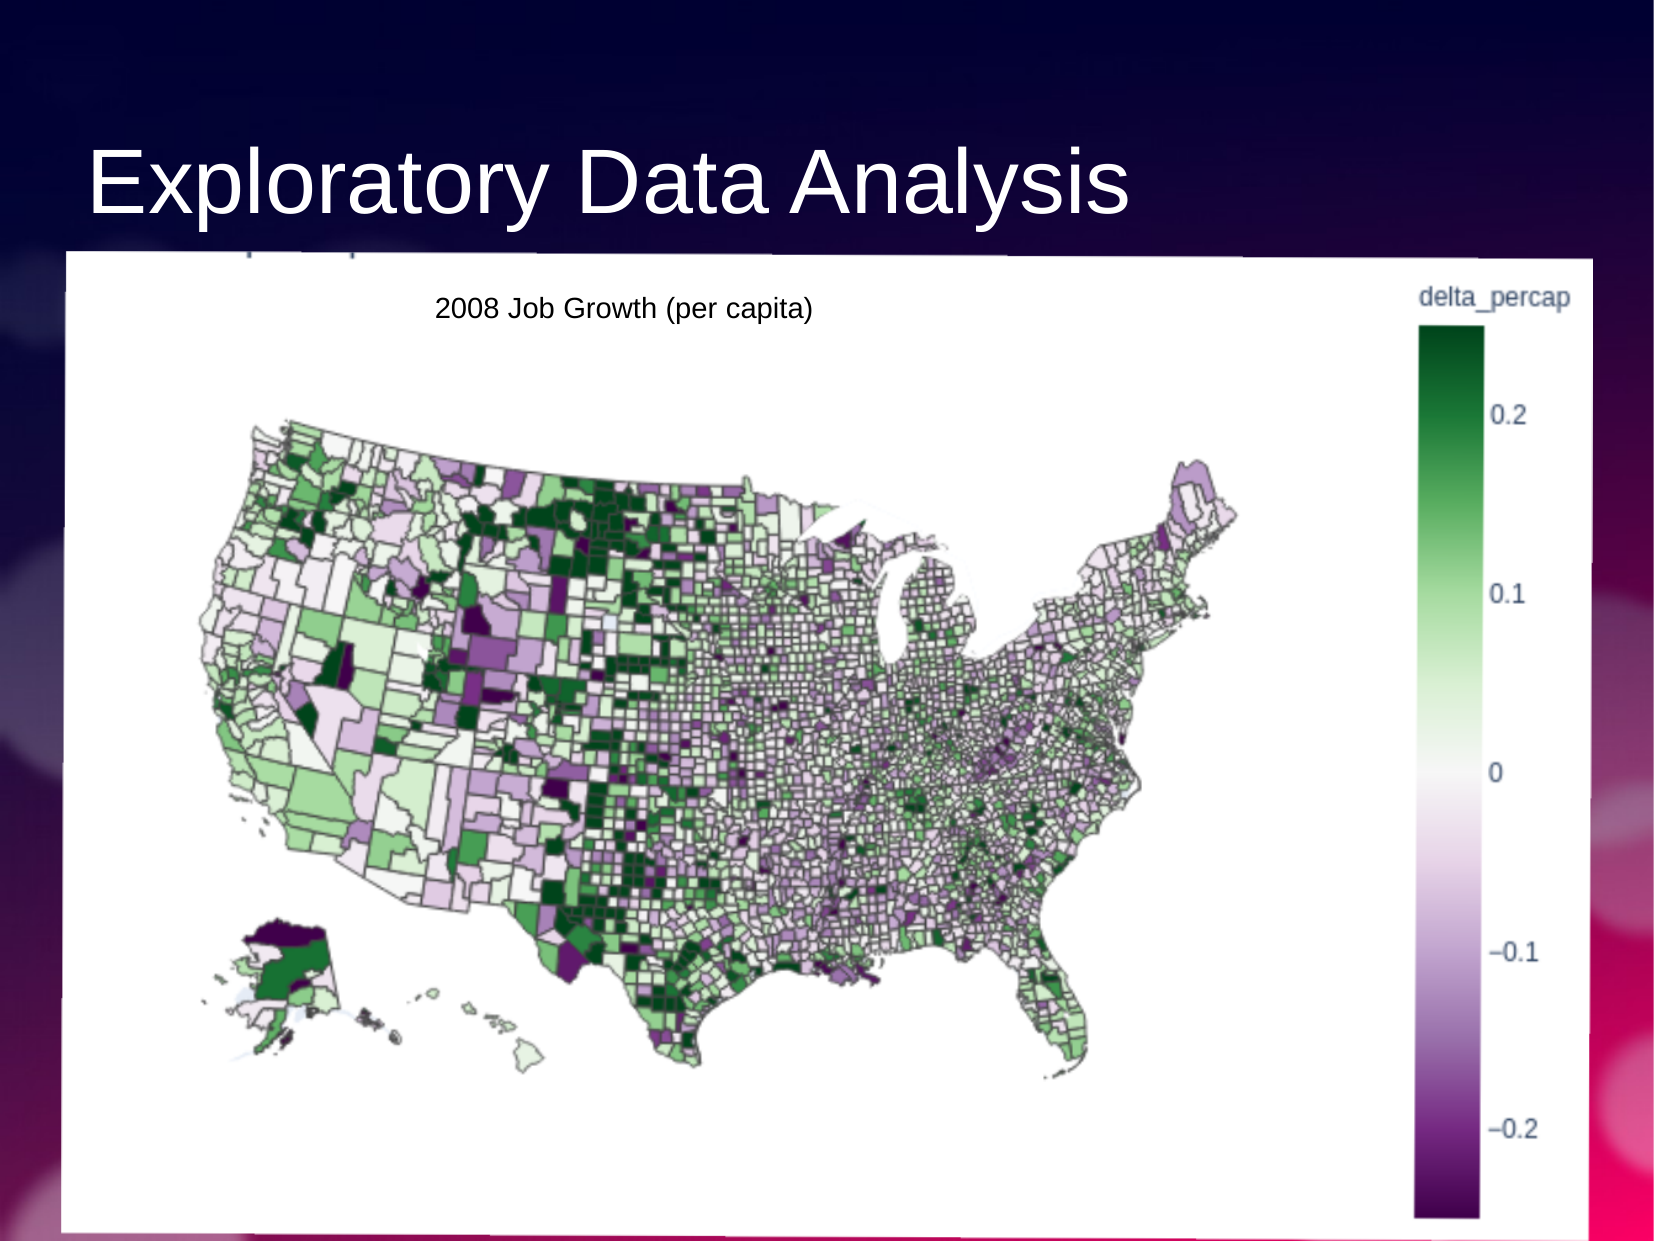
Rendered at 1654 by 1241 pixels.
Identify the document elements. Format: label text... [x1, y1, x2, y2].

text_box 2008 Job Growth (per capita) [420, 285, 916, 398]
title Exploratory Data Analysis [86, 77, 1576, 286]
picture [0, 0, 1654, 1241]
